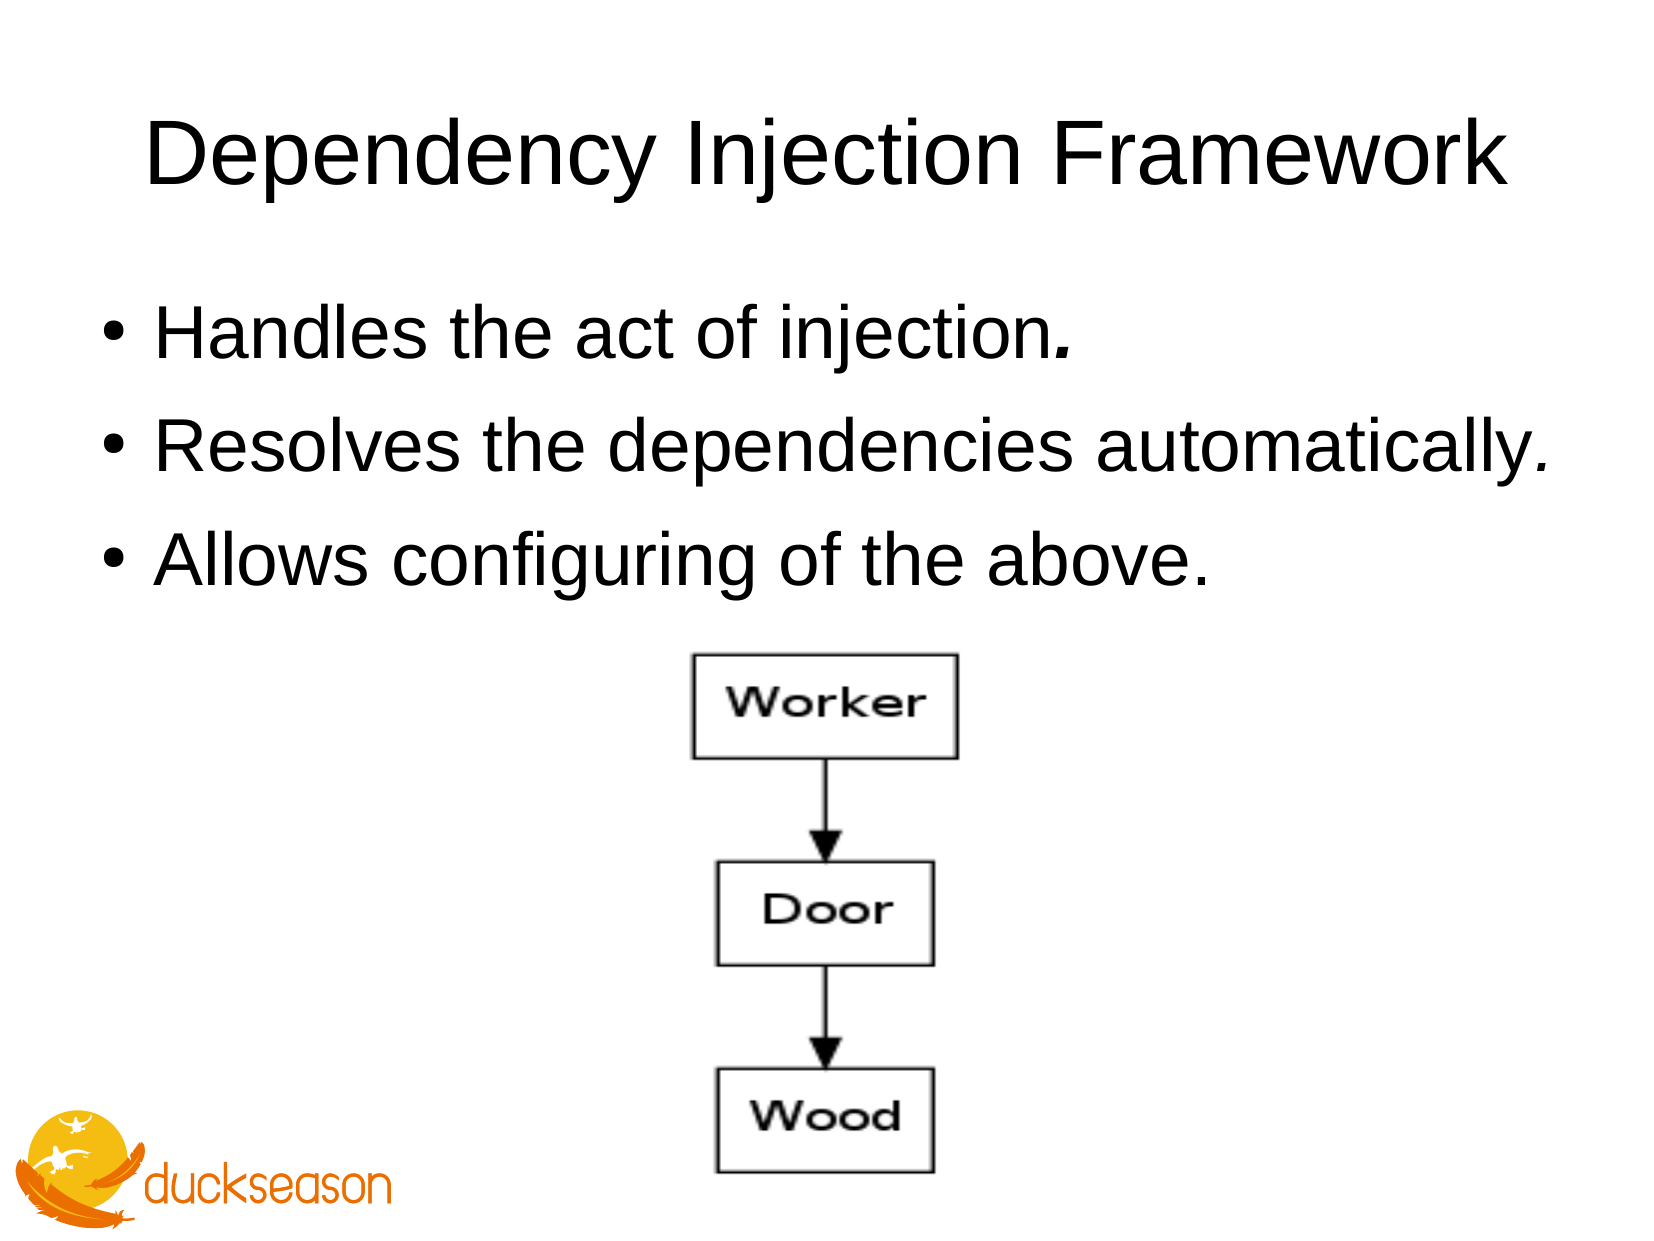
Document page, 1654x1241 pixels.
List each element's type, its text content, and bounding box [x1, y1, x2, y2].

picture [679, 644, 975, 1186]
list Handles the act of injection. Resolves the dependencies automatically. Allows configuring of the above. [82, 290, 1571, 1010]
picture [15, 1110, 391, 1231]
title Dependency Injection Framework [82, 49, 1571, 257]
